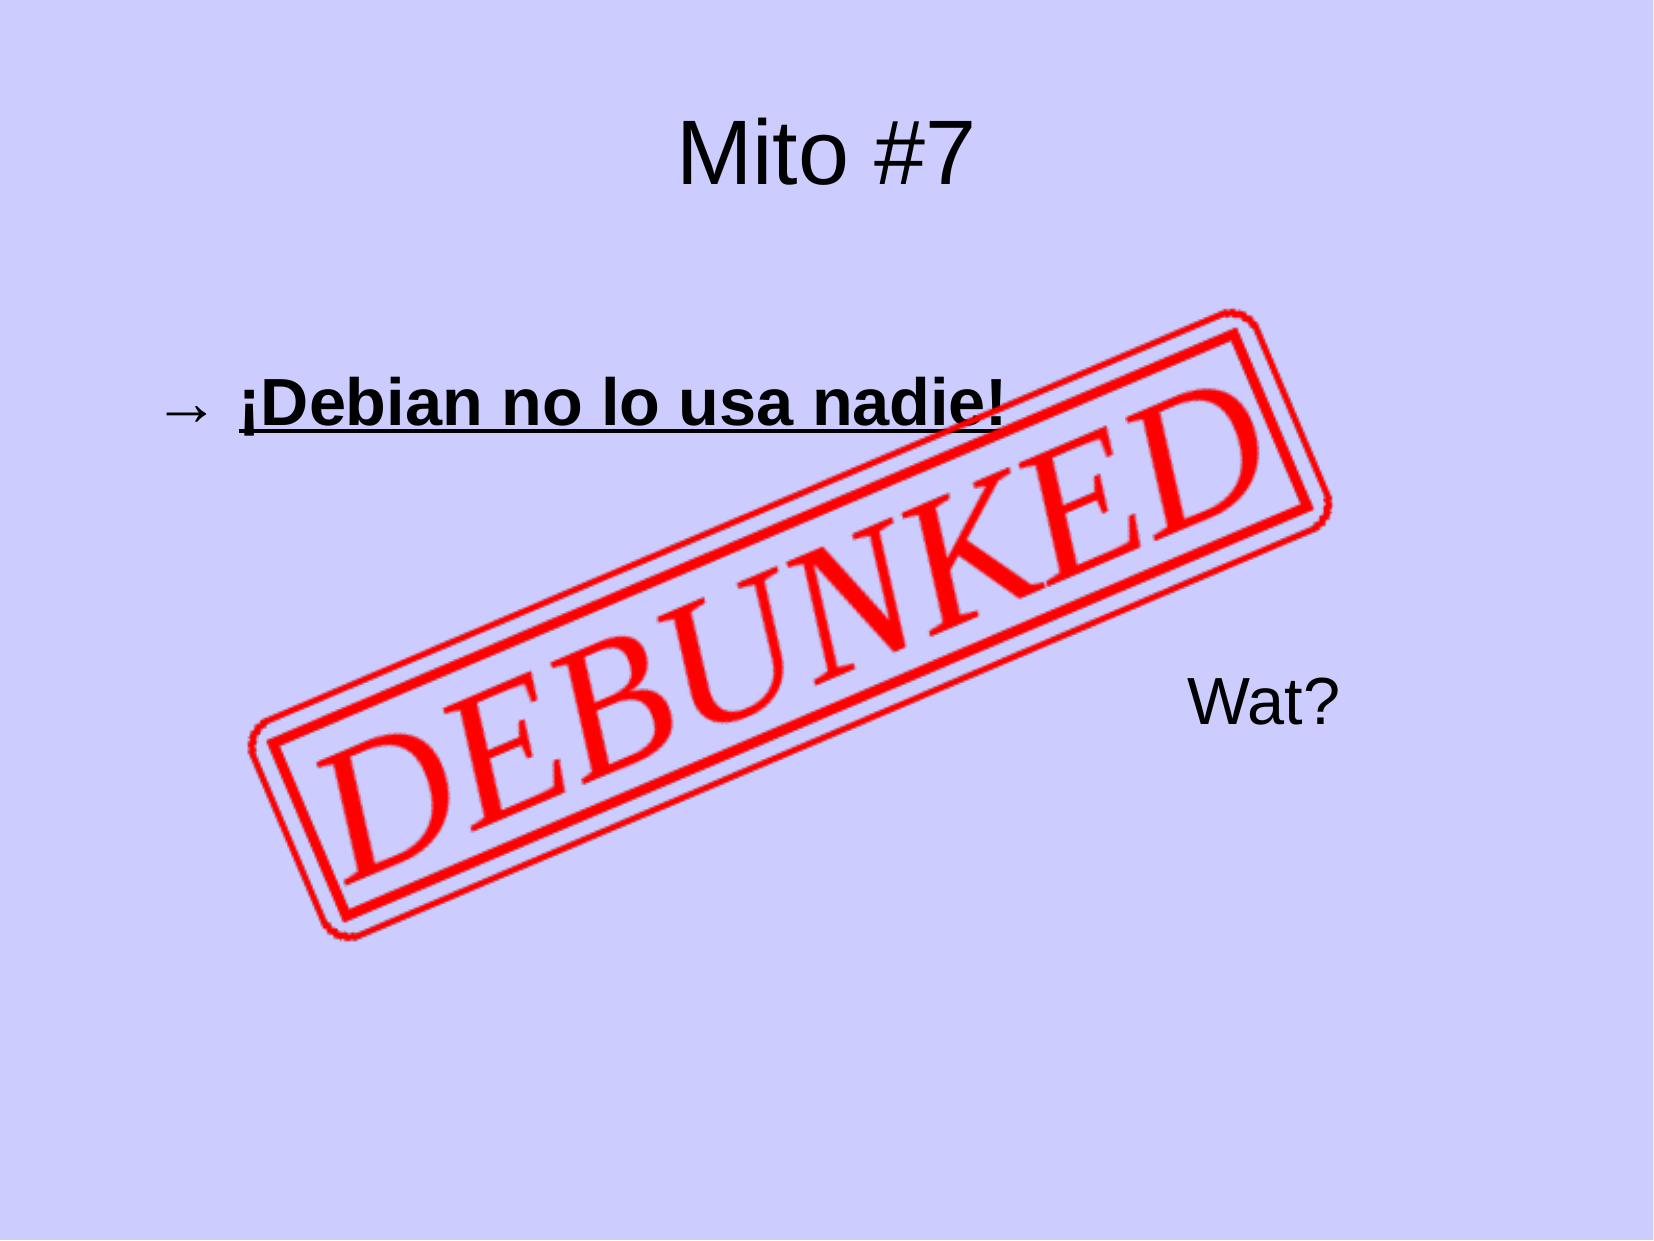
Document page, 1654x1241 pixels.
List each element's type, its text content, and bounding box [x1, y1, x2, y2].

picture [213, 293, 1345, 952]
title Mito #7 [82, 49, 1571, 257]
list → ¡Debian no lo usa nadie! Wat? [82, 290, 1571, 1010]
